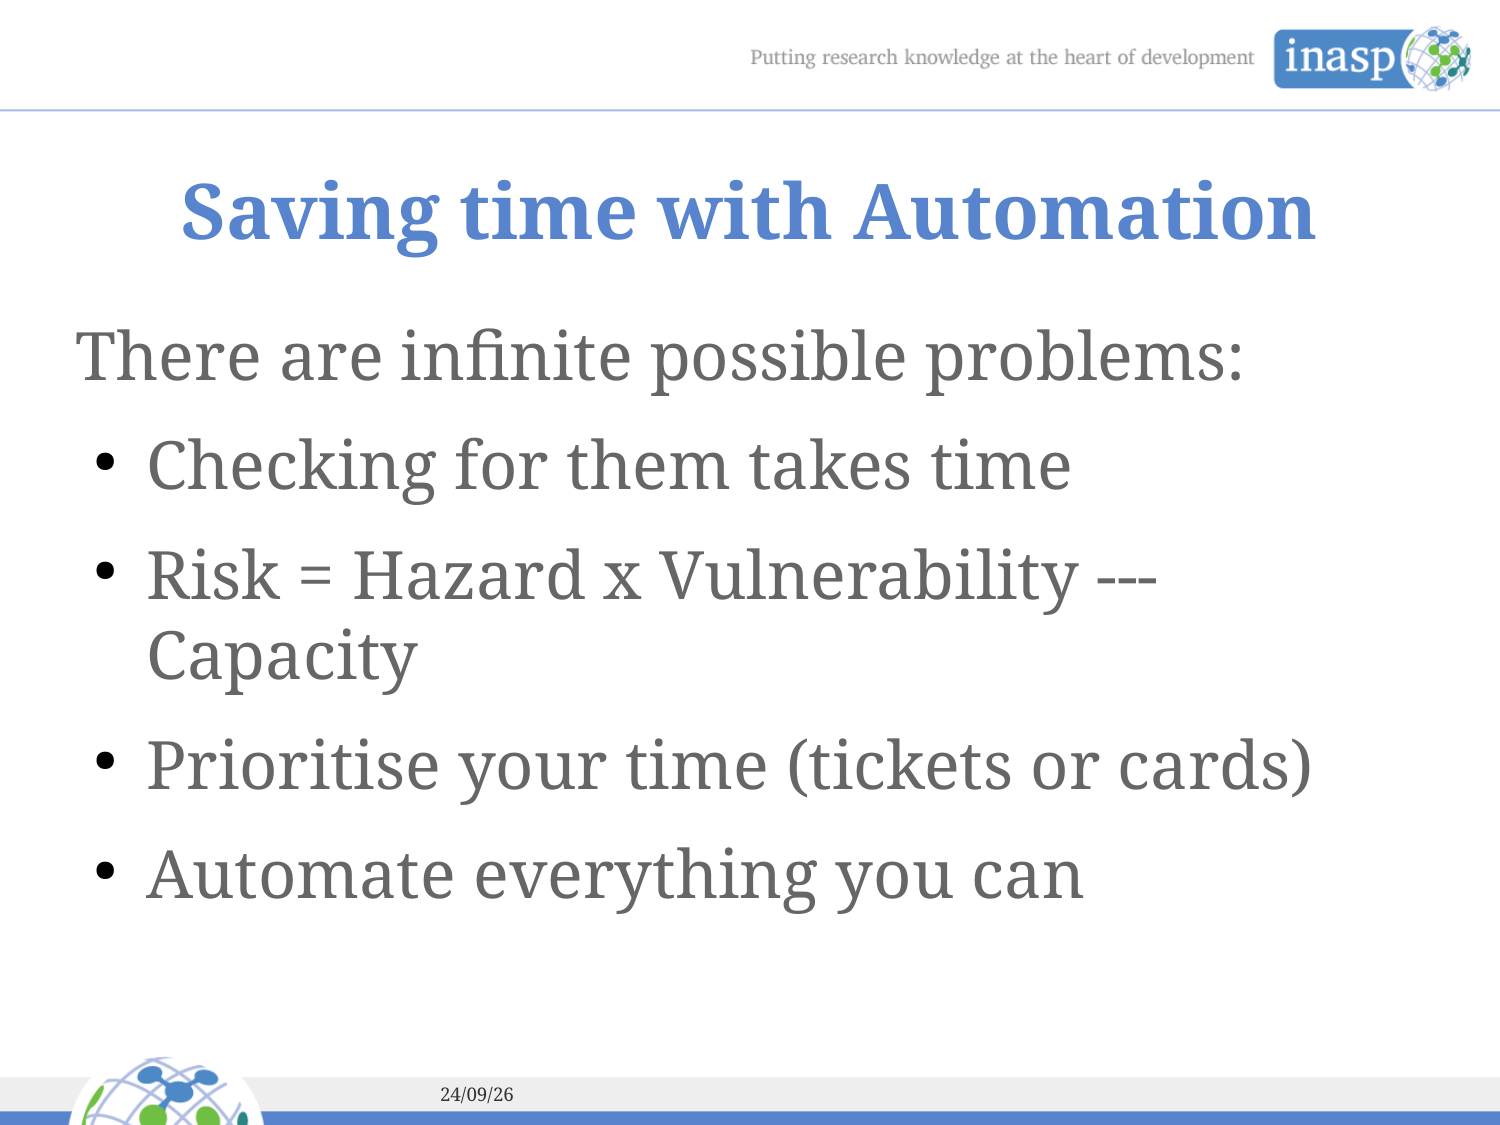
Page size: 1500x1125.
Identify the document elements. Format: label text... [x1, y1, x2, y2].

title Saving time with Automation [75, 129, 1426, 313]
picture [0, 0, 1500, 1125]
list There are infinite possible problems: Checking for them takes time Risk = Hazard x Vulnerability --- Capacity Prioritise your time (tickets or cards) Automate everything you can [75, 313, 1426, 967]
